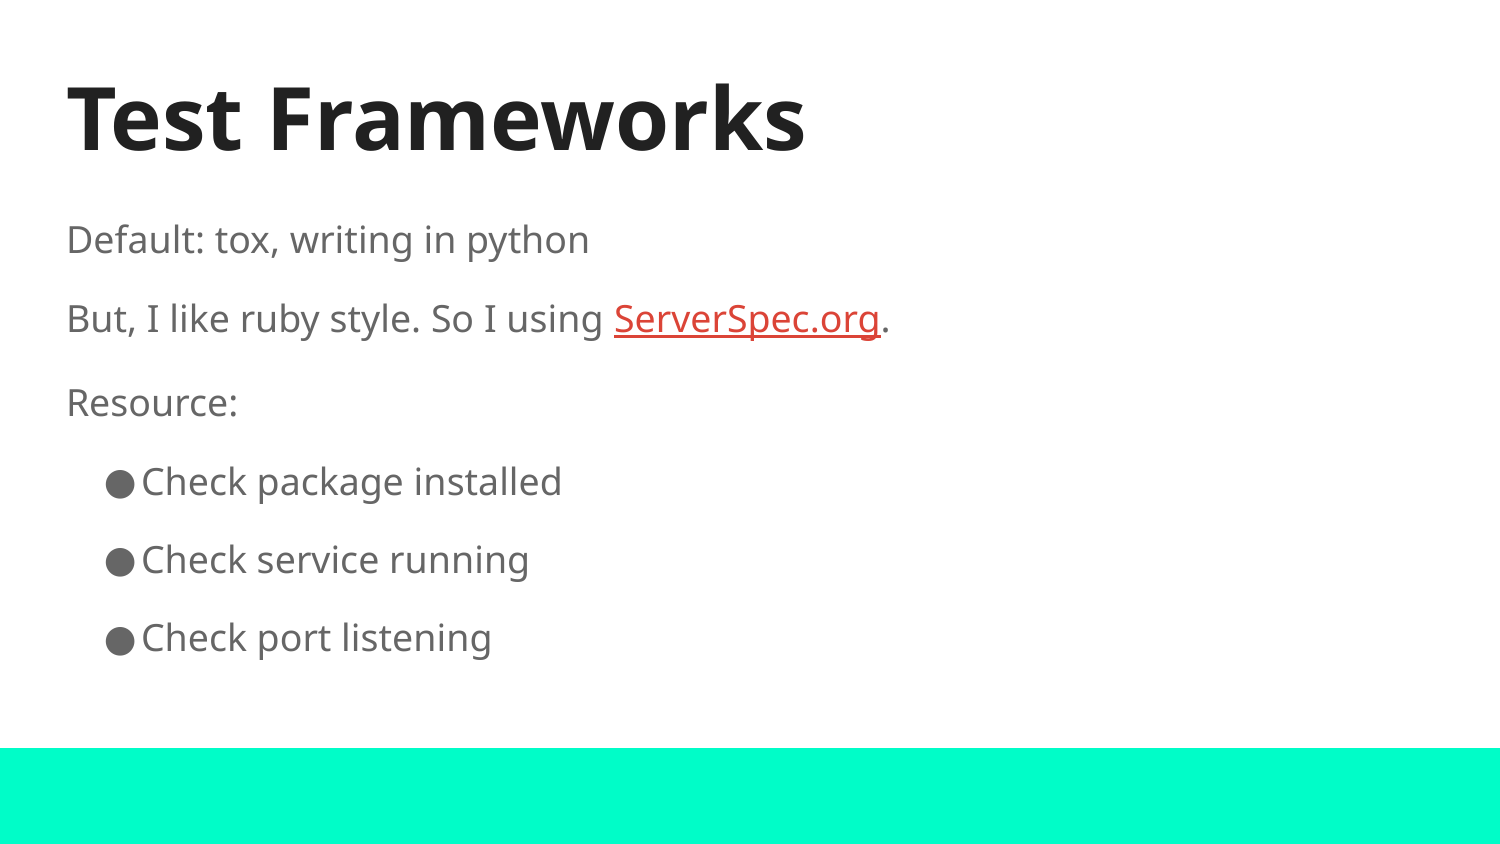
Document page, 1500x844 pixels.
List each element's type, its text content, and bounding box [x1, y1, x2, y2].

title Test Frameworks [51, 48, 1449, 180]
list Default: tox, writing in python But, I like ruby style. So I using ServerSpec.org. Resource: Check package installed Check service running Check port listening [51, 201, 1449, 748]
